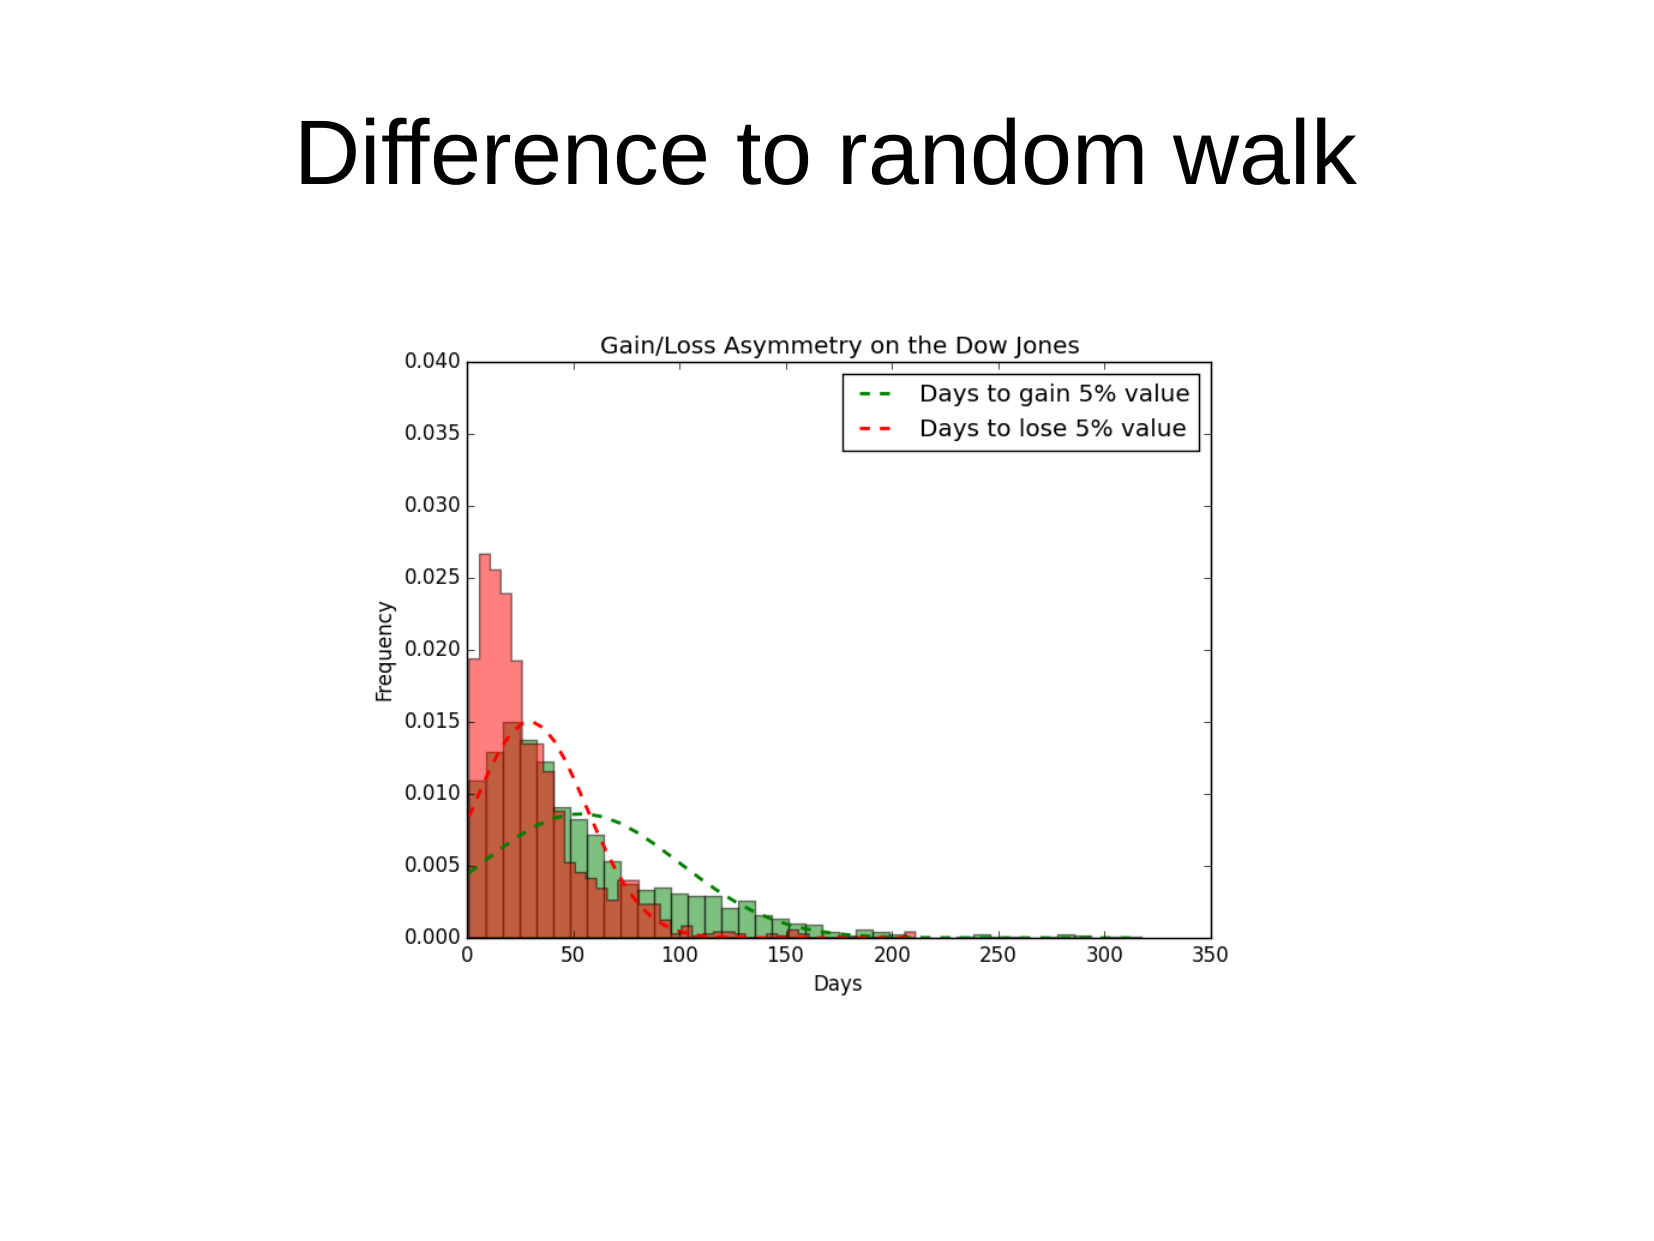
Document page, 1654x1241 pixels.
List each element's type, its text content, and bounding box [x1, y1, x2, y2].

picture [347, 290, 1307, 1010]
title Difference to random walk [82, 49, 1571, 257]
